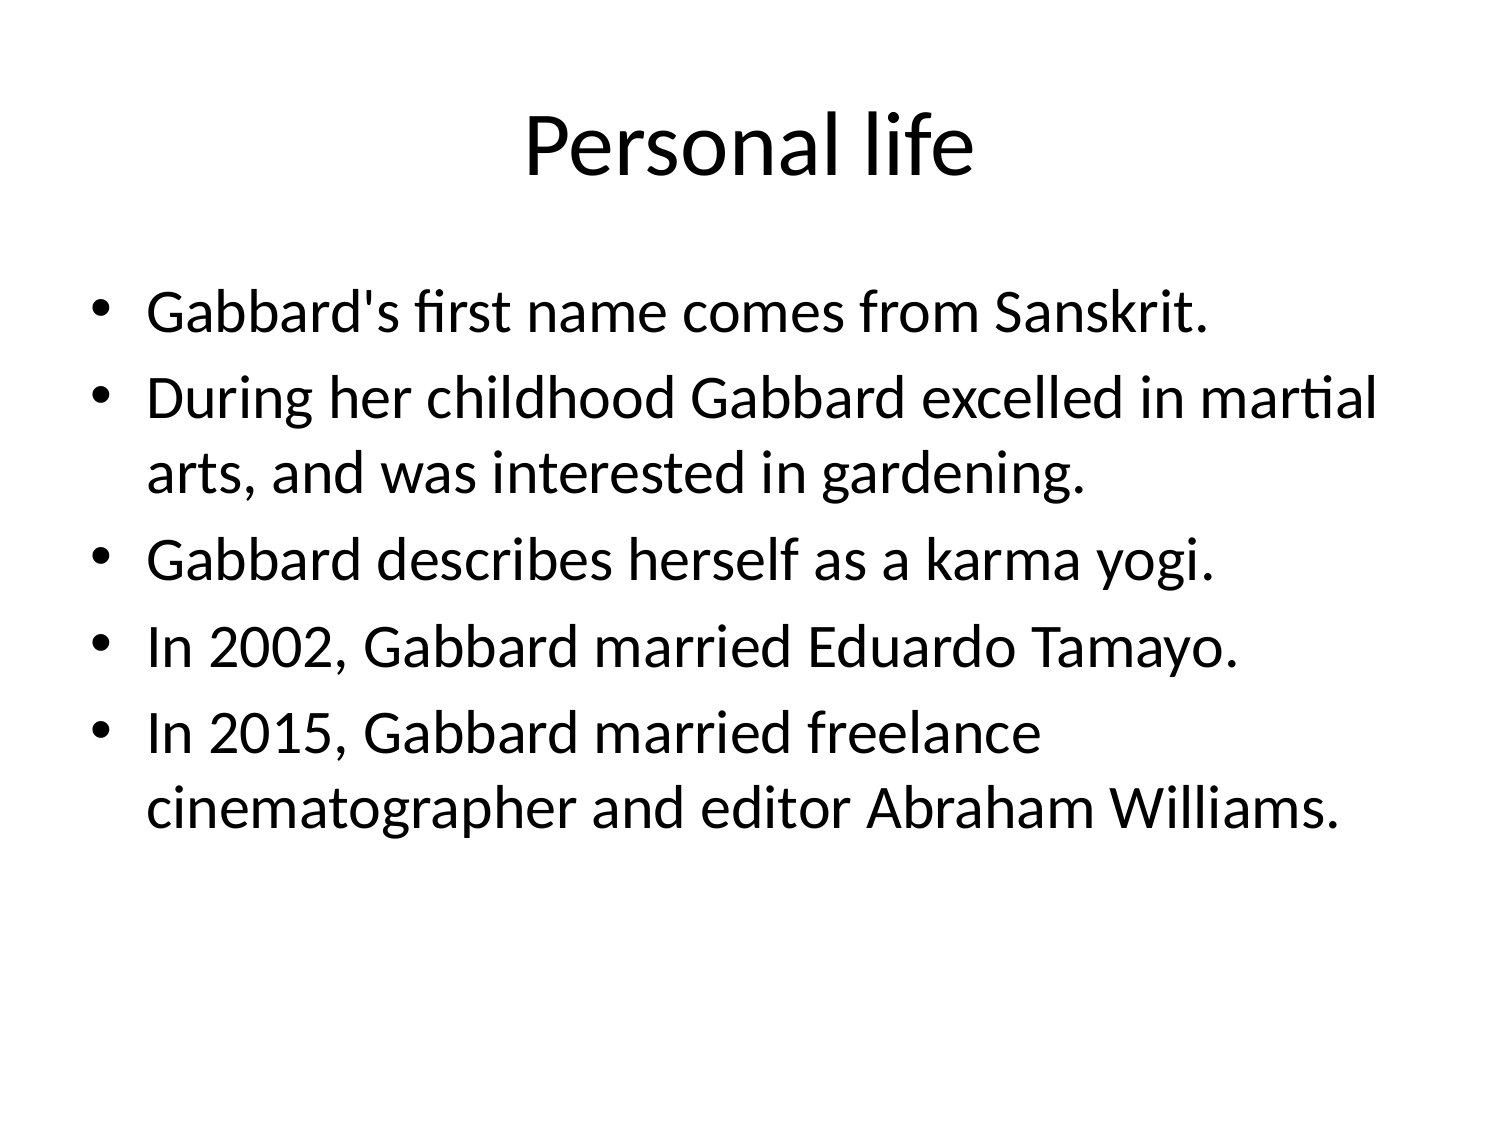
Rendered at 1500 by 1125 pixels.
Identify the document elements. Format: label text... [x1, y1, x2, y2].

title Personal life [75, 45, 1425, 233]
list Gabbard's first name comes from Sanskrit. During her childhood Gabbard excelled in martial arts, and was interested in gardening. Gabbard describes herself as a karma yogi. In 2002, Gabbard married Eduardo Tamayo. In 2015, Gabbard married freelance cinematographer and editor Abraham Williams. [75, 262, 1425, 1005]
